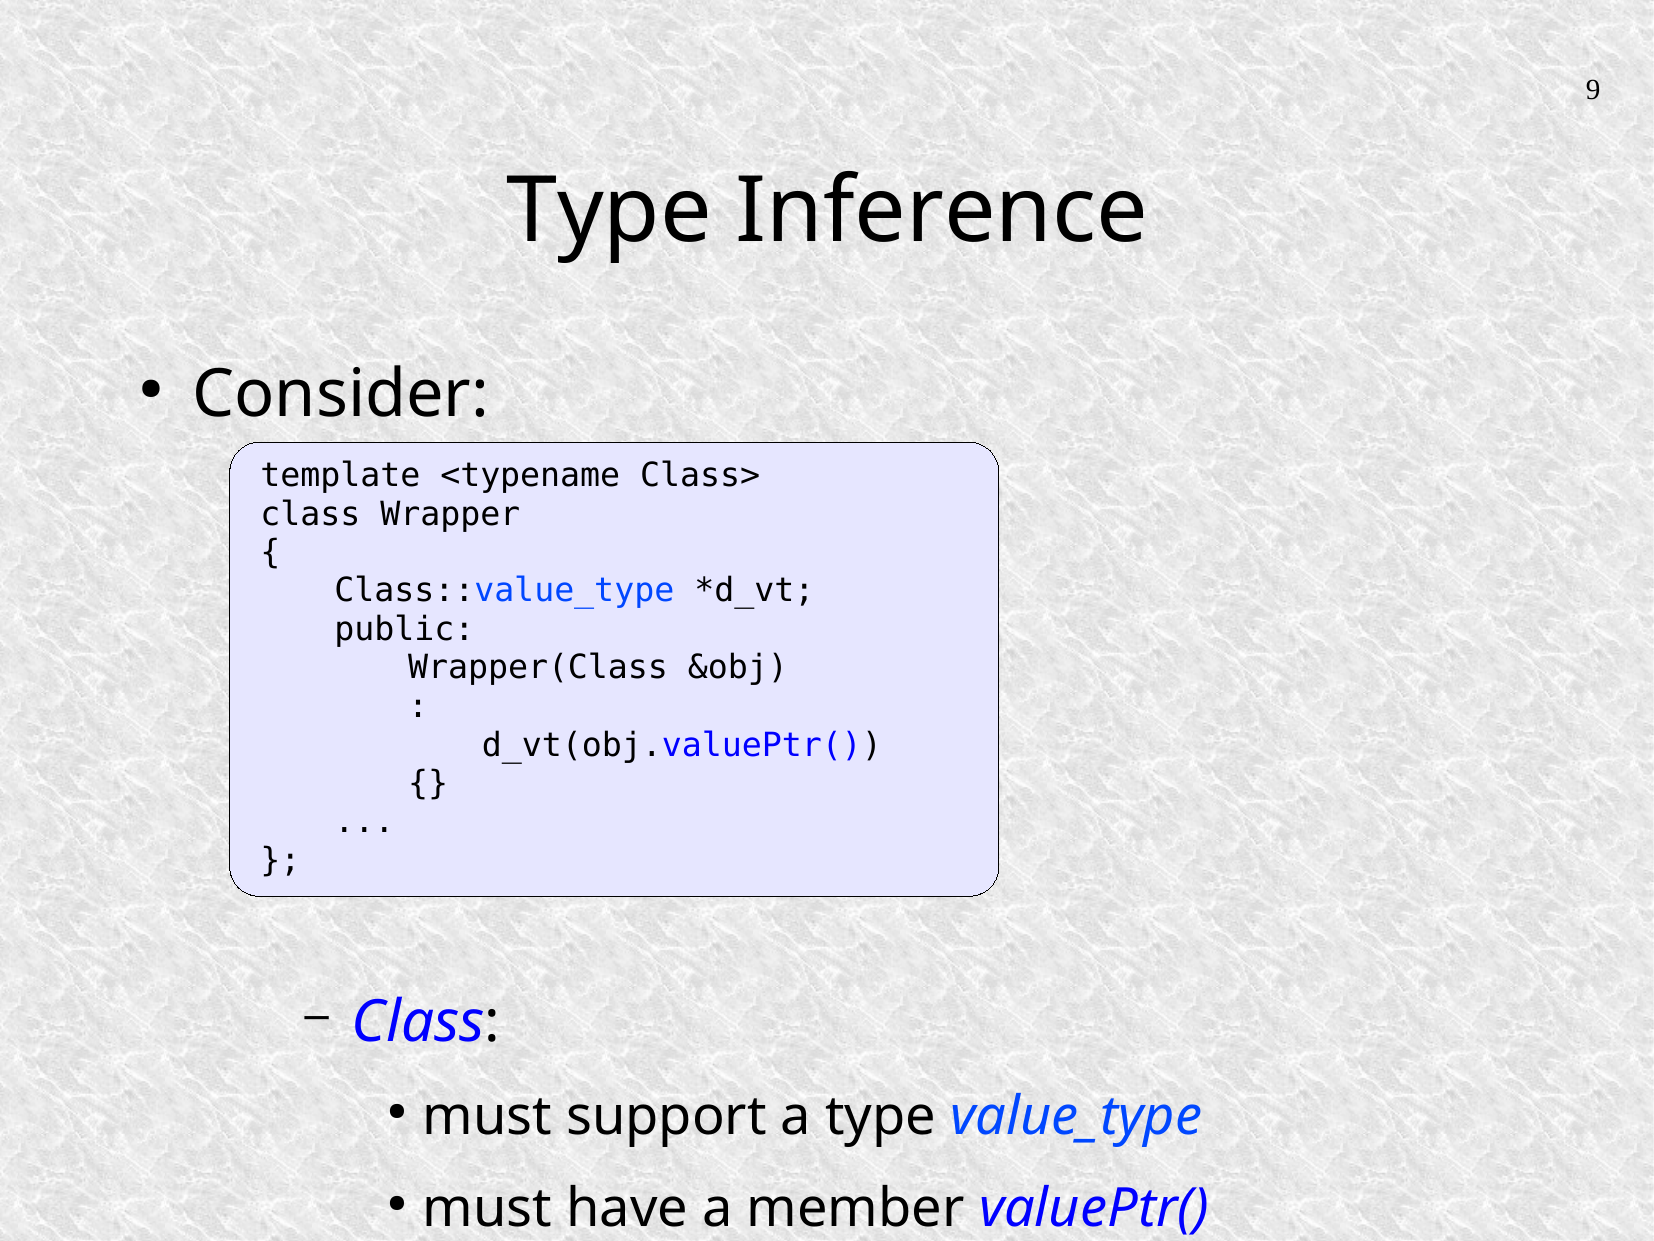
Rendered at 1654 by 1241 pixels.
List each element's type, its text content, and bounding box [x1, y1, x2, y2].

title Type Inference [121, 102, 1534, 311]
list Consider: Class: must support a type value_type must have a member valuePtr() But... (there's always a but...) [121, 344, 1534, 1241]
text_box template <typename Class> class Wrapper { Class::value_type *d_vt; public: Wrapper(Class &obj) : d_vt(obj.valuePtr()) {} ... }; [260, 455, 949, 880]
text_box [229, 442, 999, 897]
picture [0, 0, 1654, 1241]
